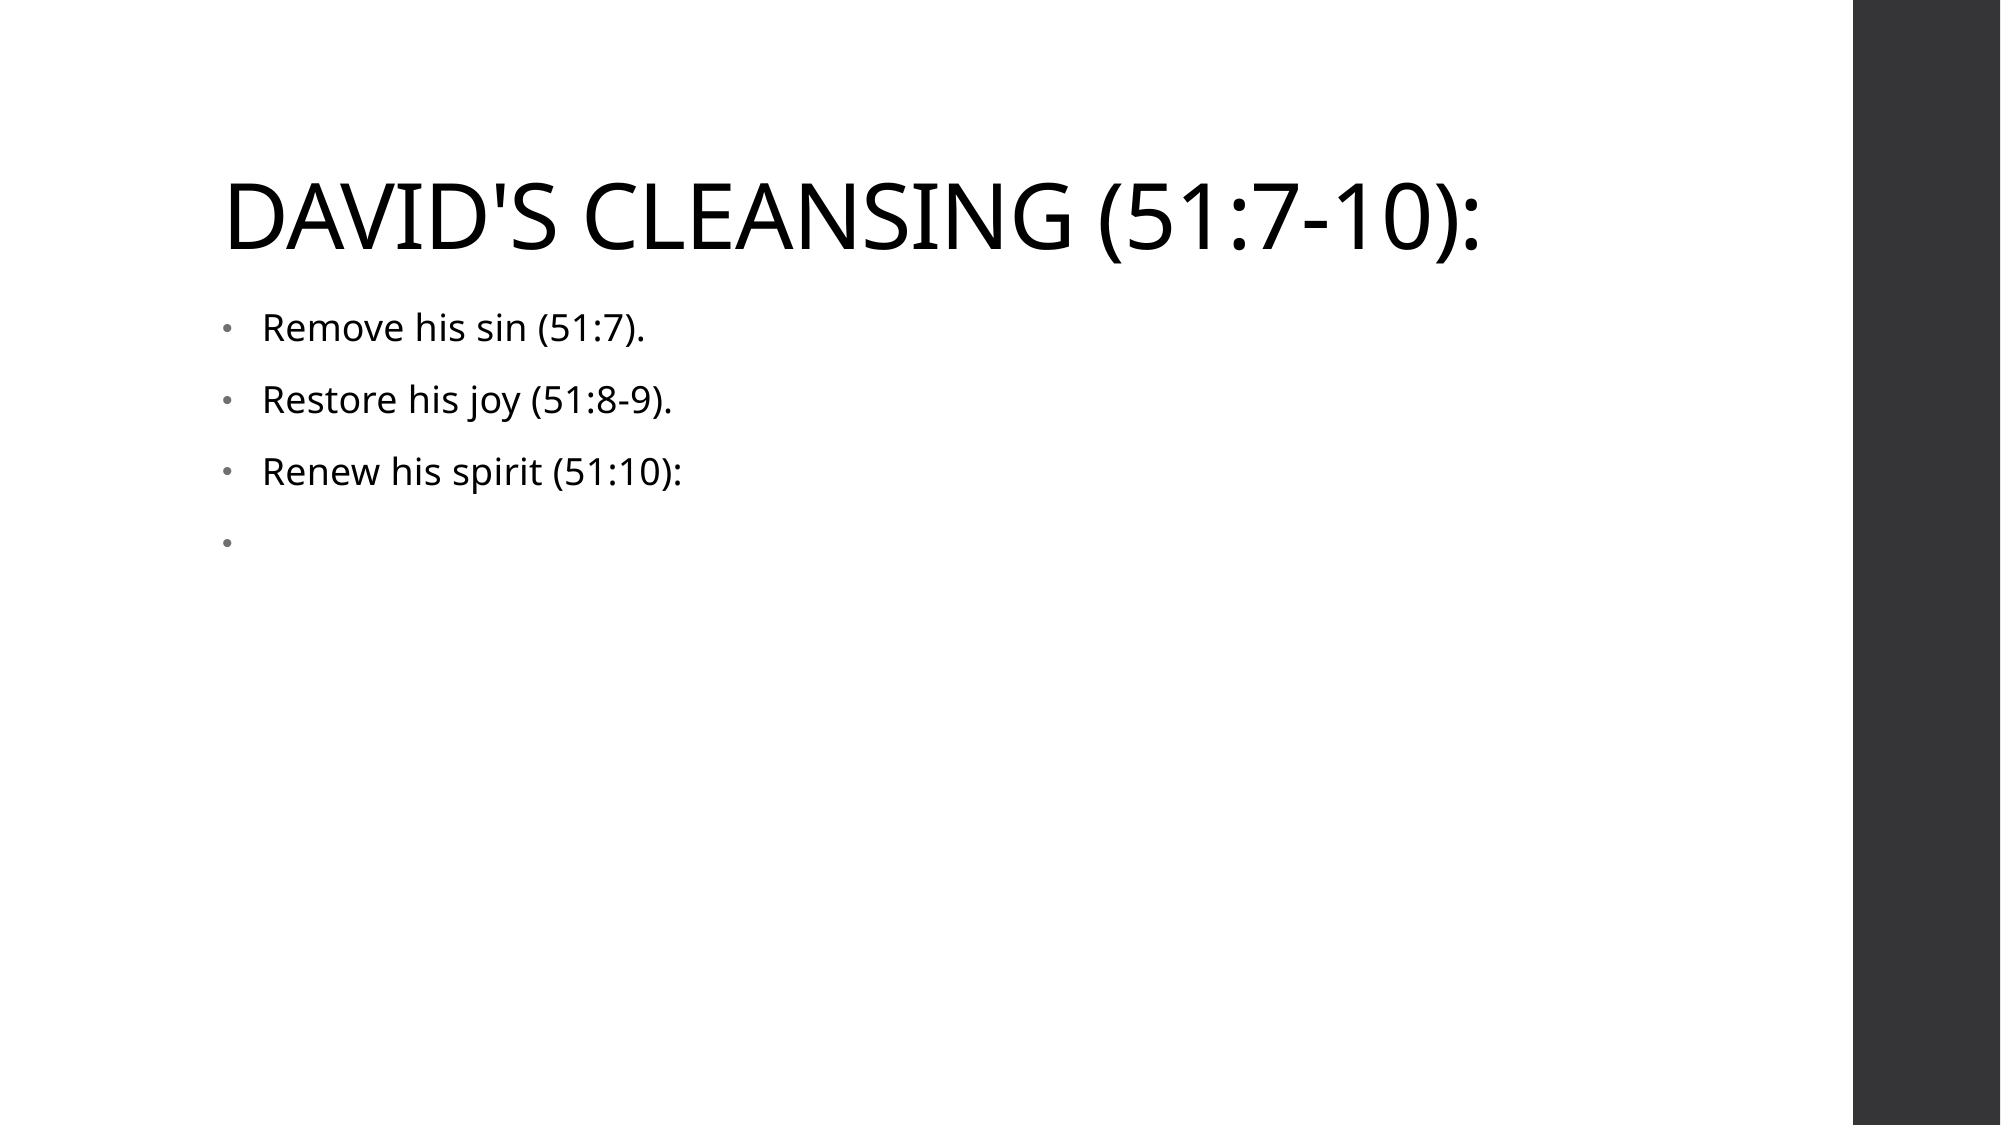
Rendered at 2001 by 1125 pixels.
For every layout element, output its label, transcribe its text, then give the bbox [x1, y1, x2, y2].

title DAVID'S CLEANSING (51:7-10): [206, 60, 1797, 278]
list Remove his sin (51:7). Restore his joy (51:8-9). Renew his spirit (51:10): [206, 299, 1617, 1014]
